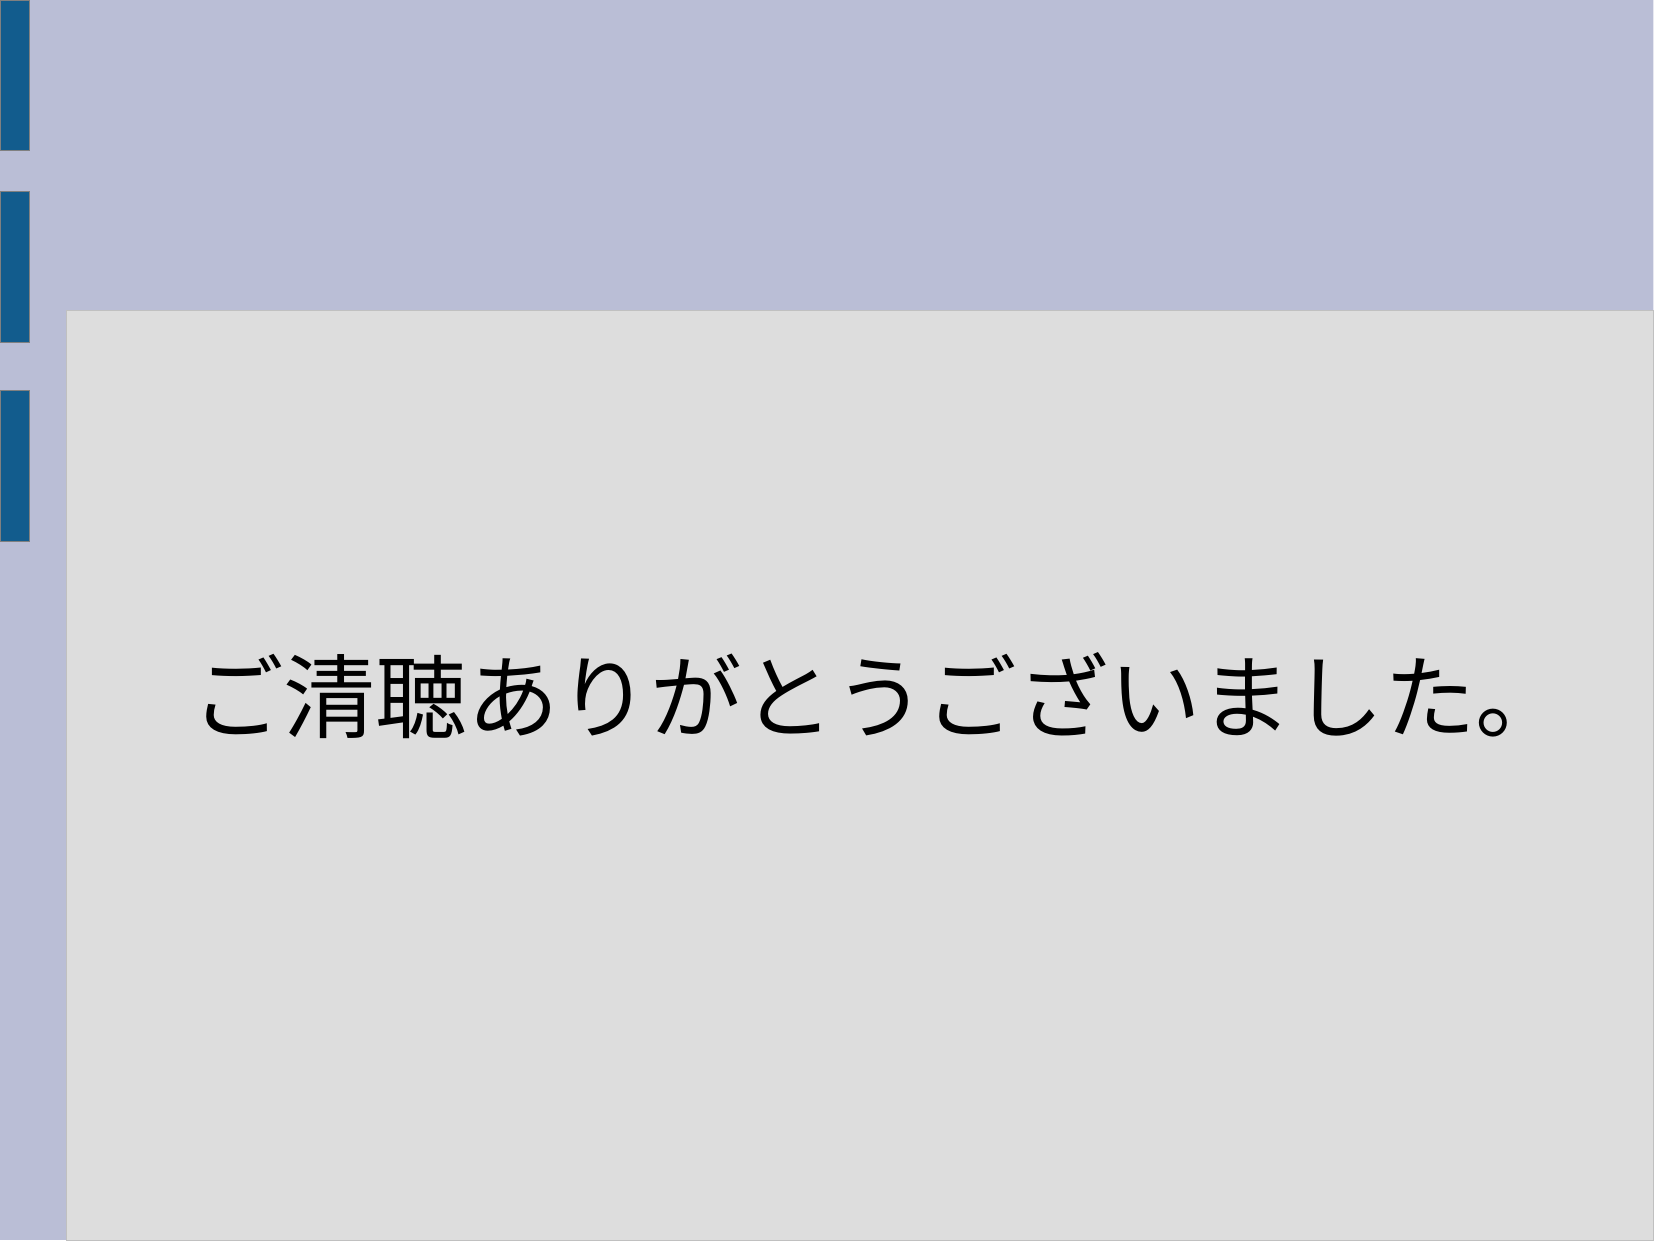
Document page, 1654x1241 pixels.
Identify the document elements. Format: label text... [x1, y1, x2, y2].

list ご清聴ありがとうございました。 [100, 624, 1590, 743]
